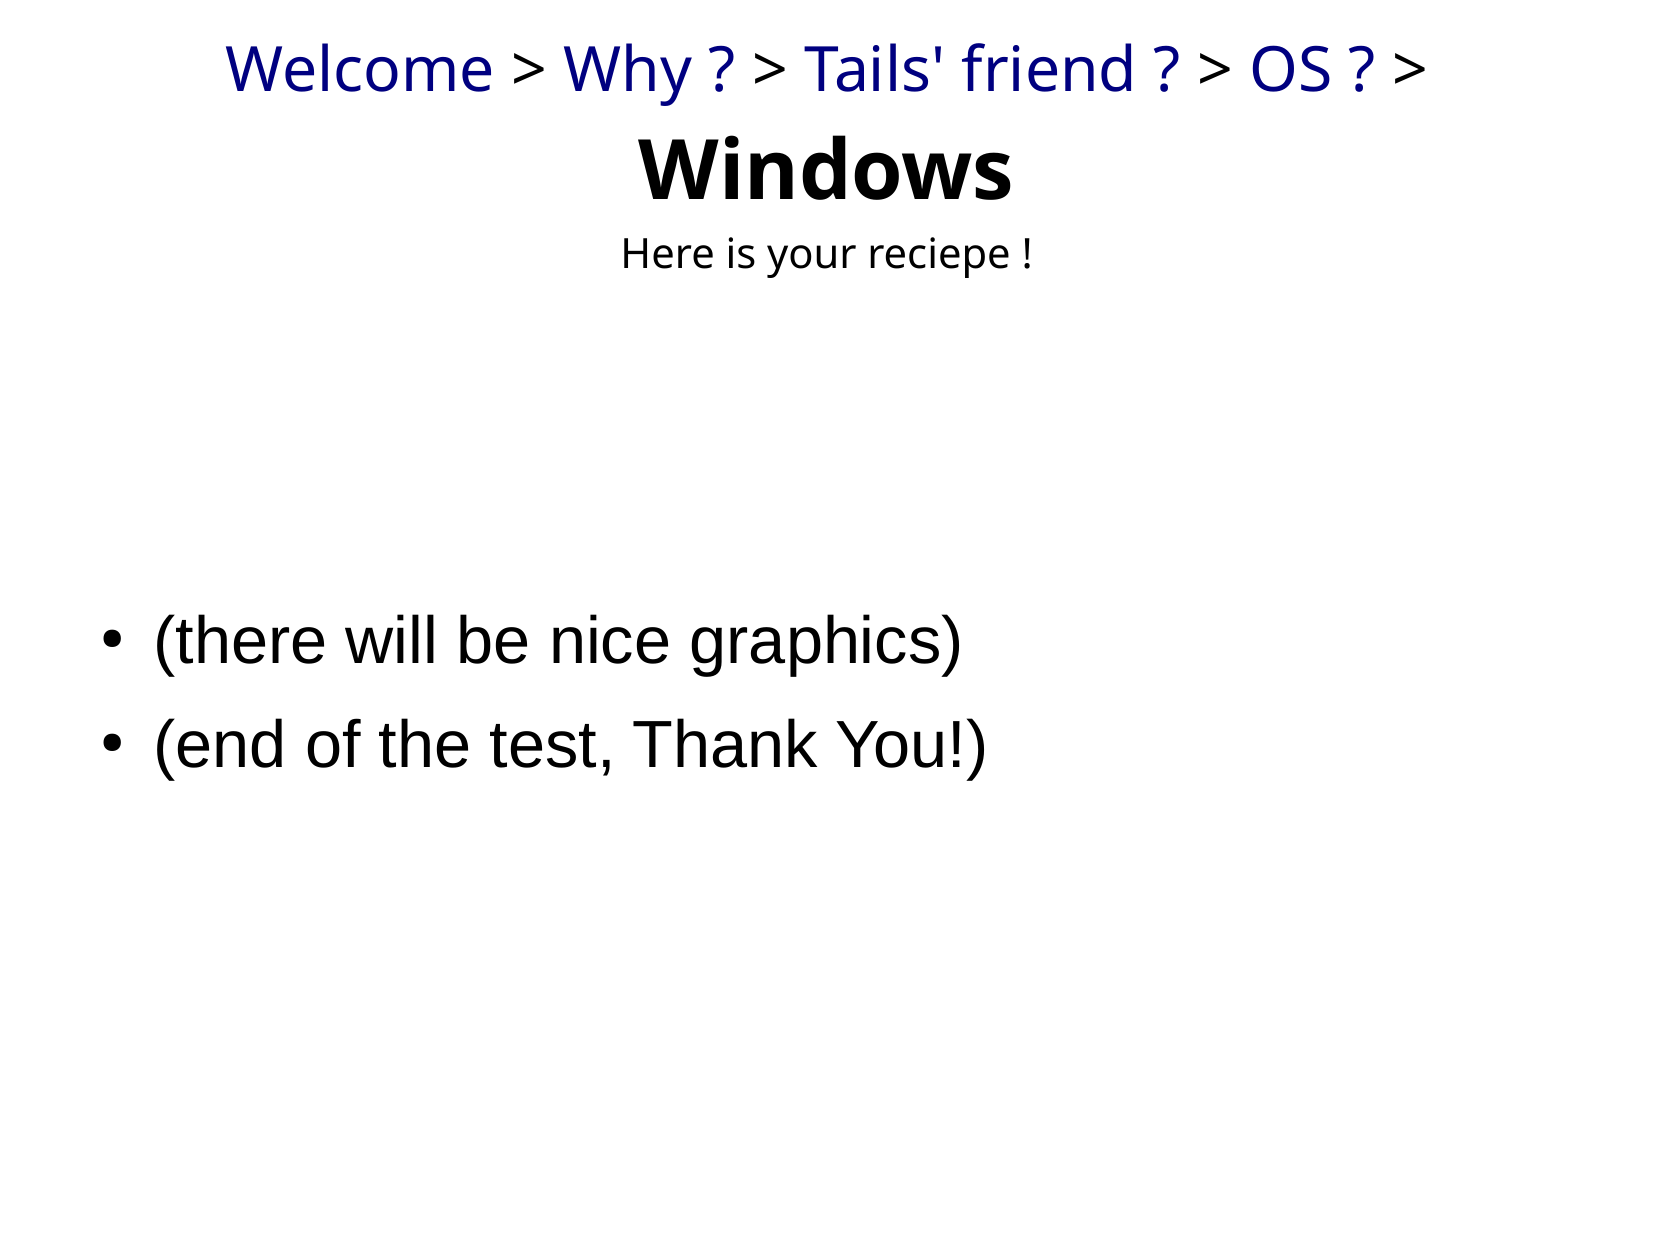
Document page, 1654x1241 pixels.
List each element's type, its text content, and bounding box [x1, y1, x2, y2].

title Welcome > Why ? > Tails' friend ? > OS ? > Windows Here is your reciepe ! [82, 35, 1571, 271]
list (there will be nice graphics) (end of the test, Thank You!) [82, 290, 1538, 1205]
